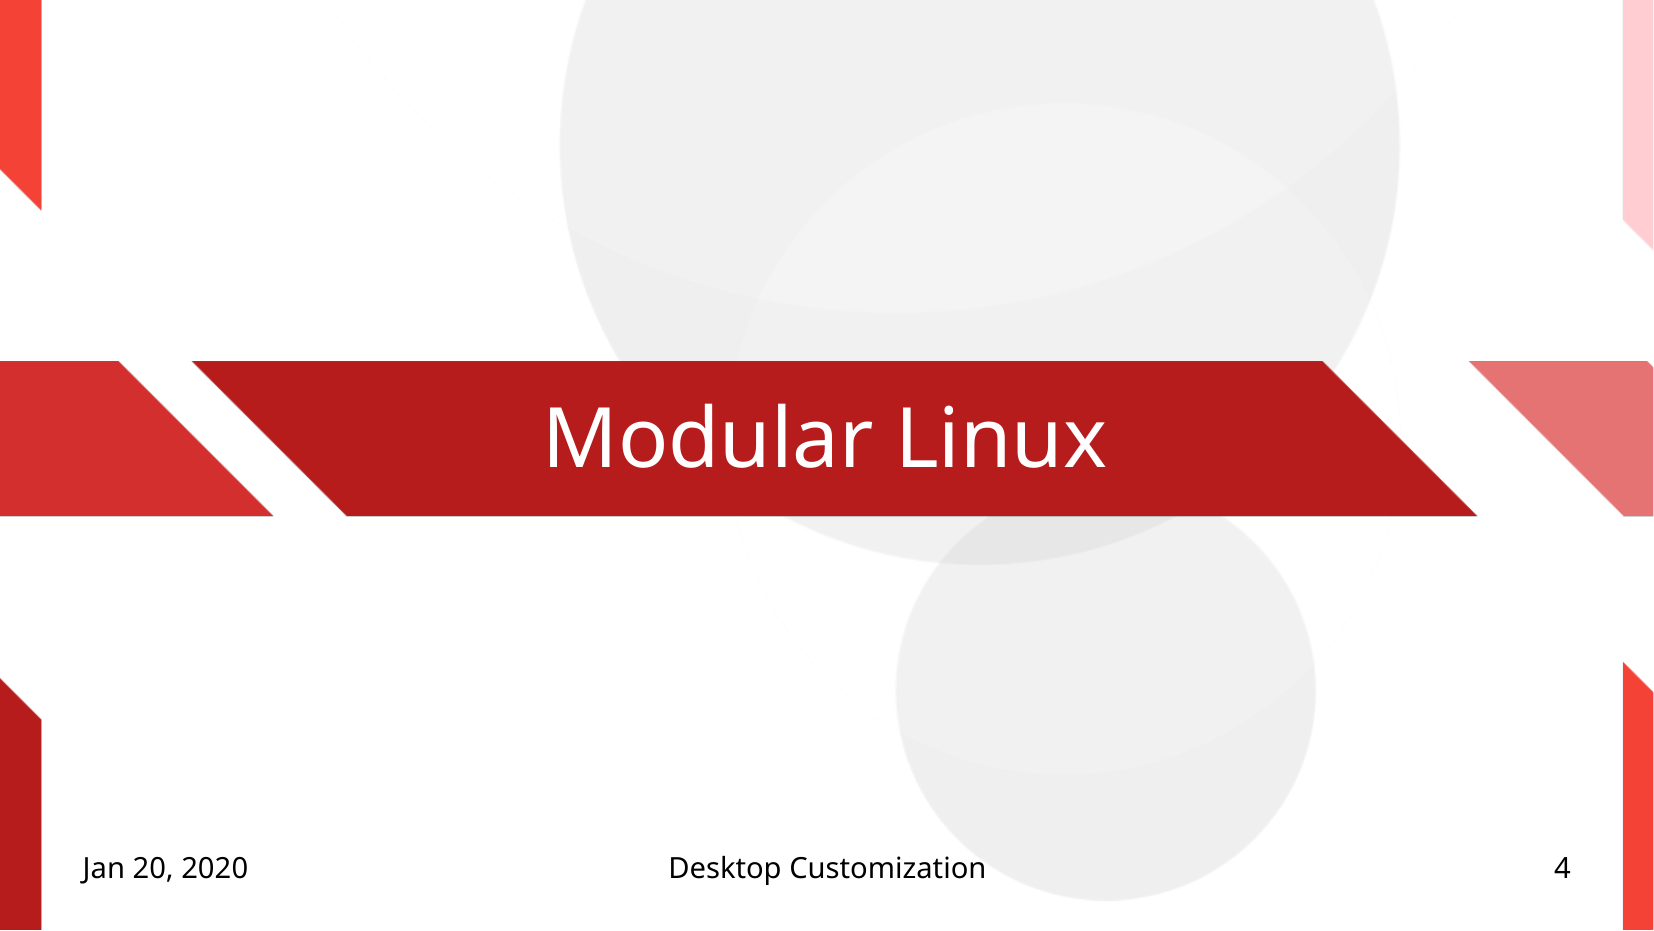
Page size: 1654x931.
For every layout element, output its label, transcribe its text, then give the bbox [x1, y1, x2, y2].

title Modular Linux [82, 360, 1568, 511]
picture [0, 0, 1654, 930]
